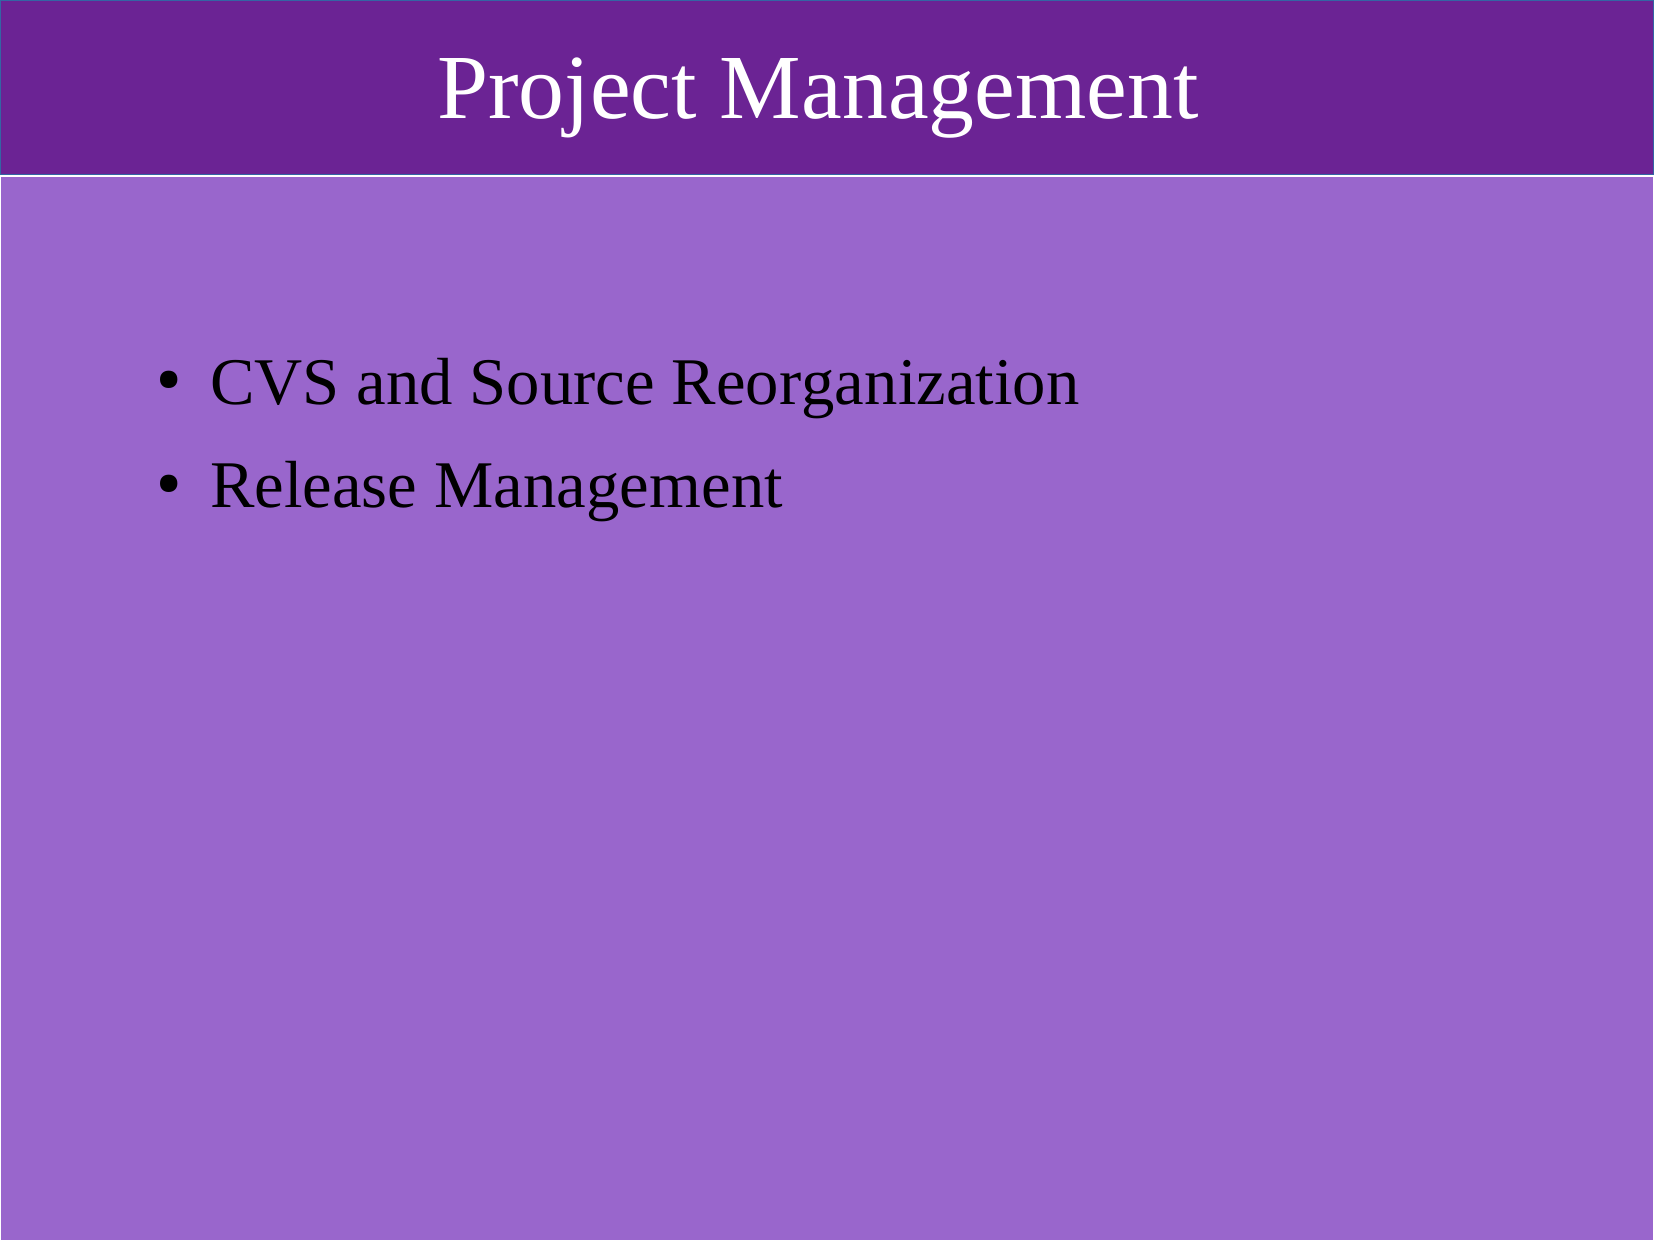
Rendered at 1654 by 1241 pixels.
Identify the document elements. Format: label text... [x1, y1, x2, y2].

title Project Management [112, 0, 1525, 175]
list CVS and Source Reorganization Release Management [121, 344, 1534, 1127]
